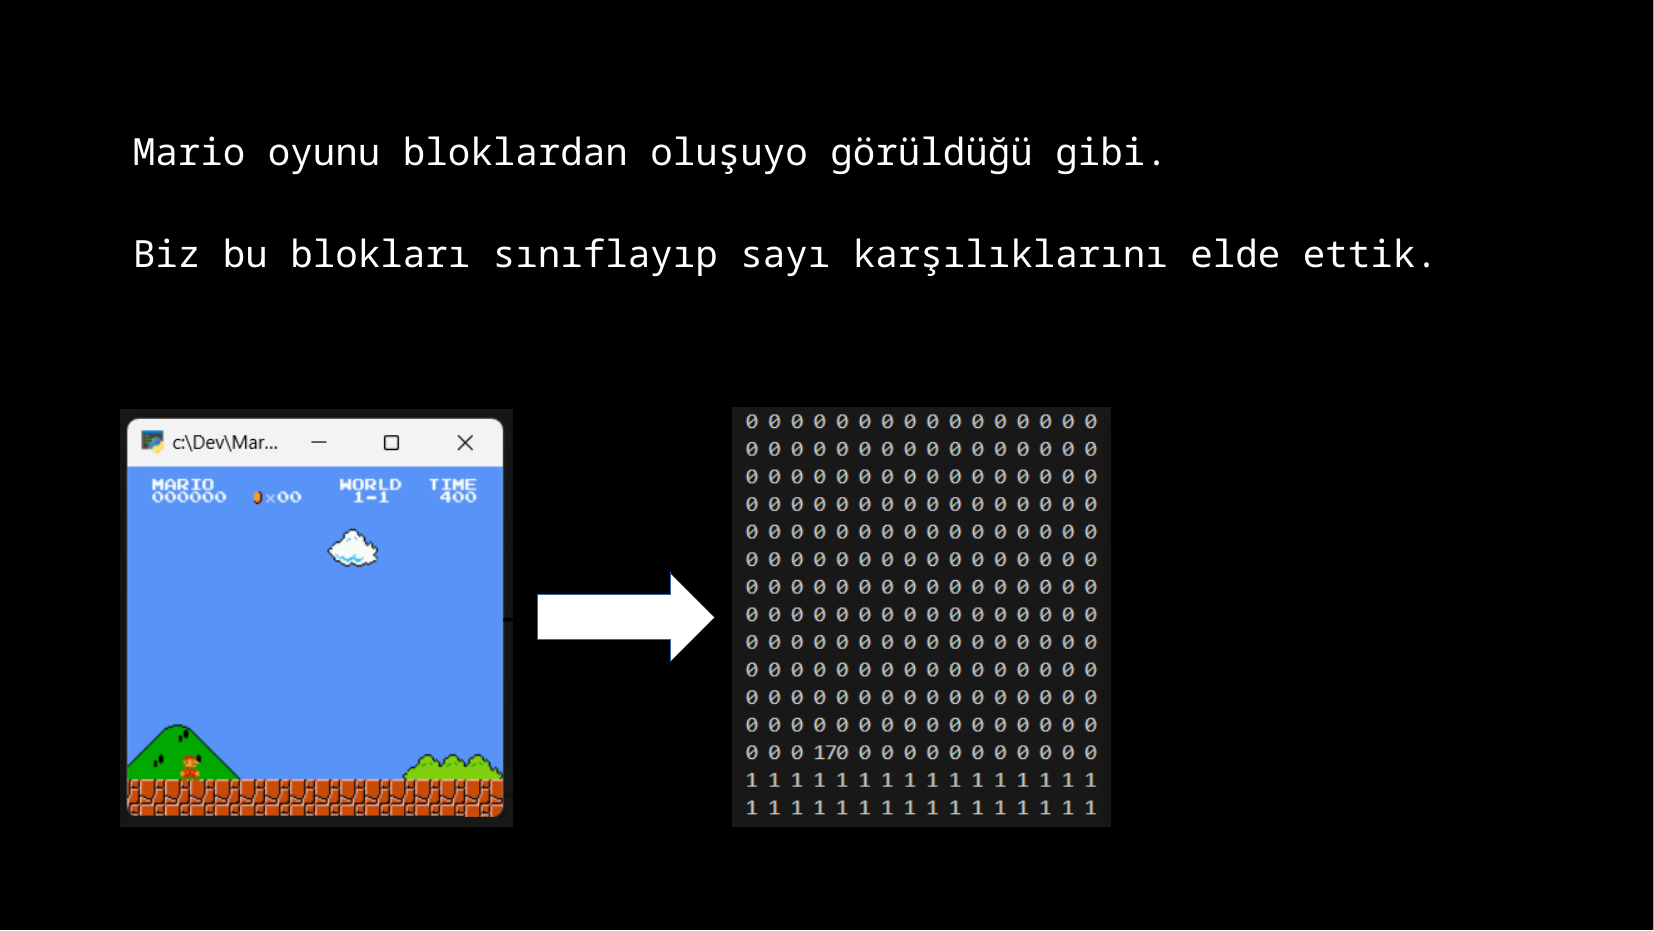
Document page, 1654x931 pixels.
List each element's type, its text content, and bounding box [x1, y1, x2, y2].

picture [732, 407, 1111, 827]
text_box [537, 572, 715, 662]
text_box Mario oyunu bloklardan oluşuyo görüldüğü gibi. Biz bu blokları sınıflayıp sayı karşılıklarını elde ettik. [118, 118, 1536, 355]
picture [120, 409, 513, 827]
